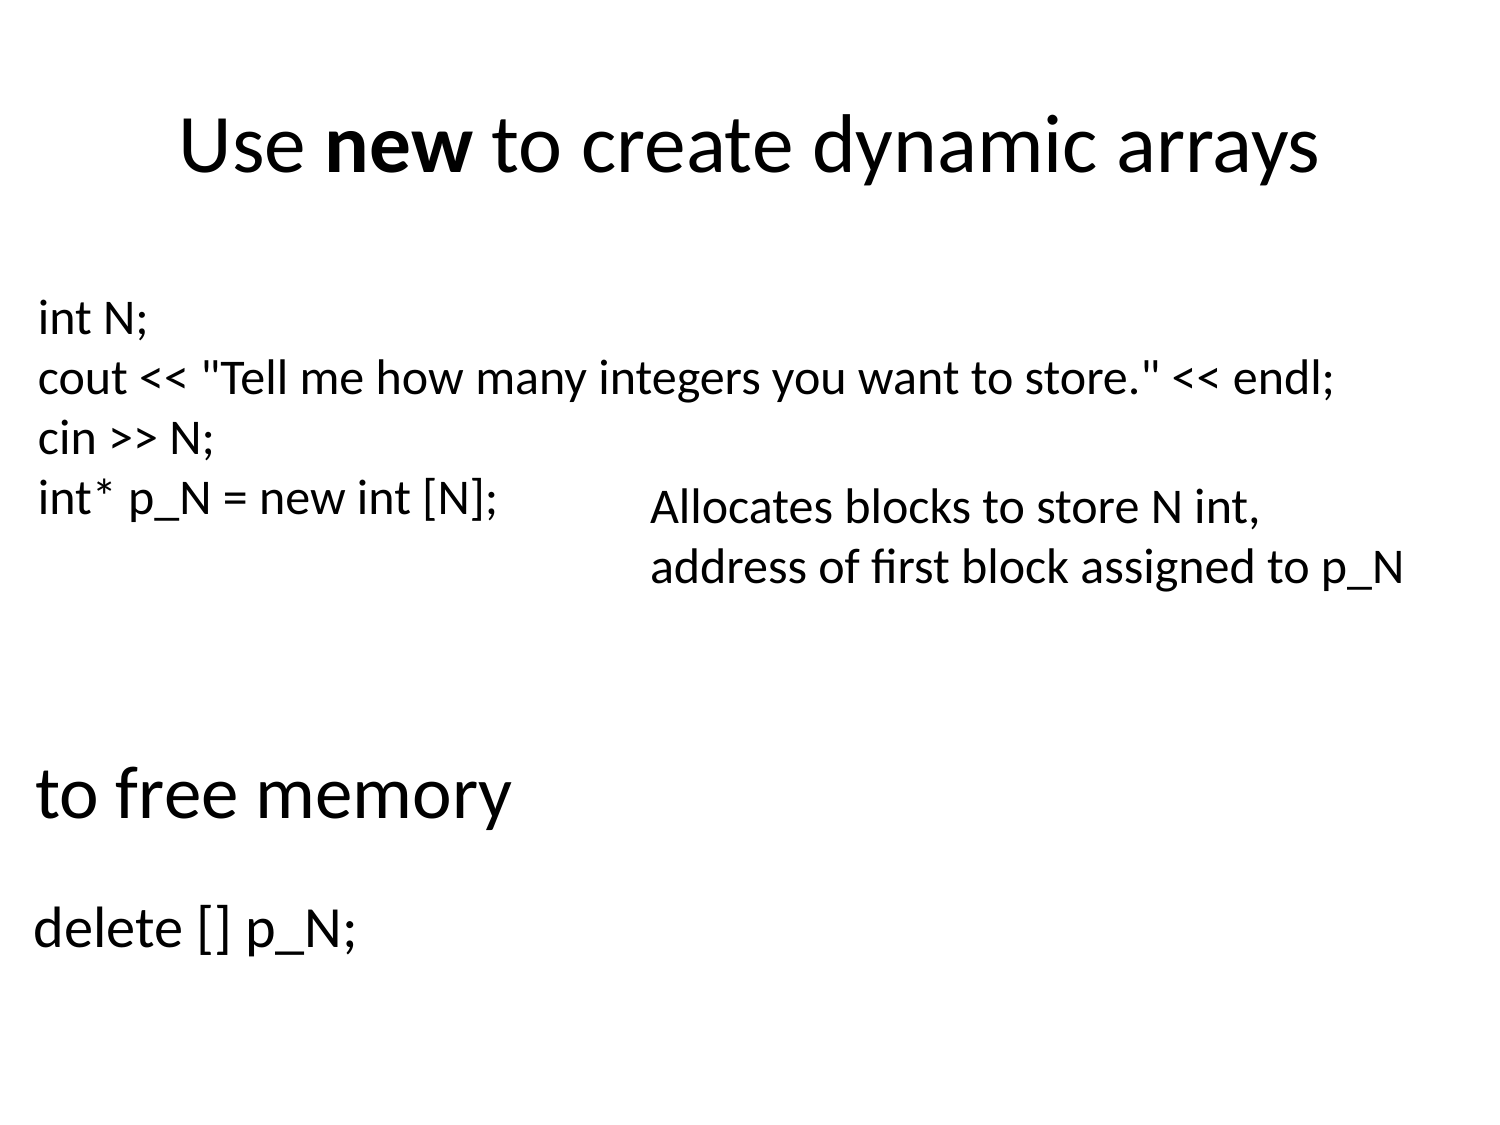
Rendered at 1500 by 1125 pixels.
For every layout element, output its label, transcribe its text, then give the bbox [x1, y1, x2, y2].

text_box Allocates blocks to store N int, address of first block assigned to p_N [635, 406, 1420, 601]
list int N; cout << "Tell me how many integers you want to store." << endl; cin >> N; int* p_N = new int [N]; [22, 277, 1500, 1020]
text_box delete [] p_N; [19, 882, 386, 967]
text_box to free memory [0, 694, 949, 882]
title Use new to create dynamic arrays [75, 45, 1425, 233]
